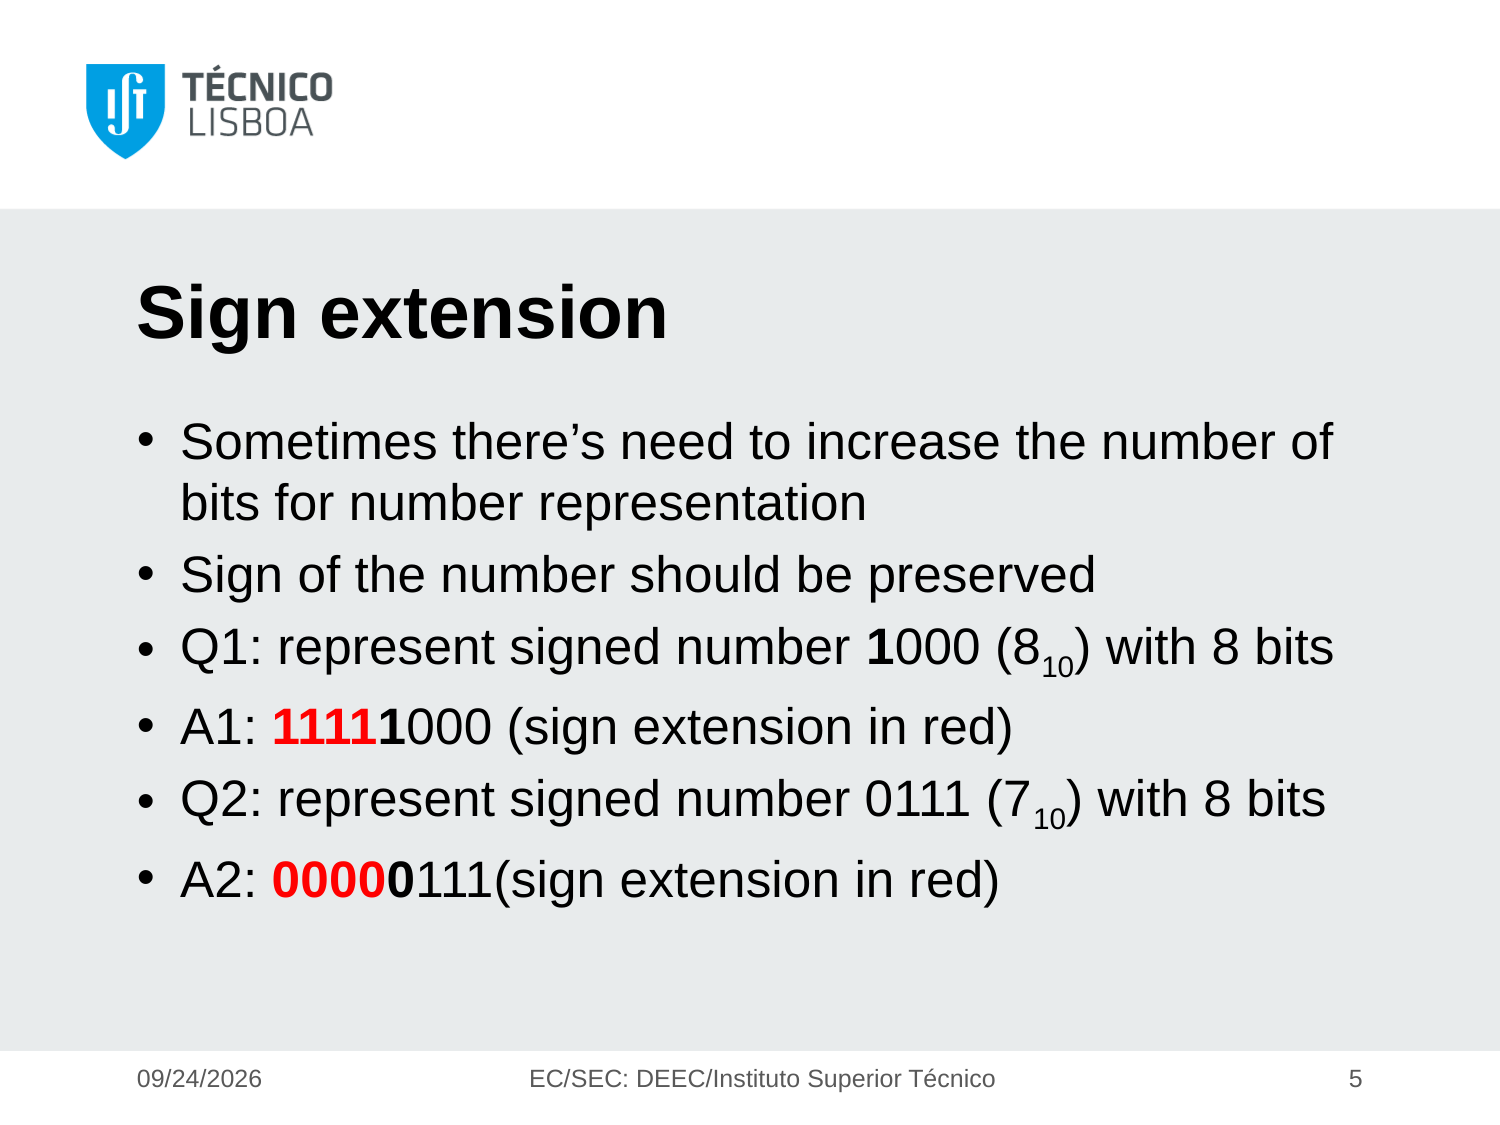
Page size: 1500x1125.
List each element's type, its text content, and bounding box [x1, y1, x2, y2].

footer EC/SEC: DEEC/Instituto Superior Técnico [512, 1052, 1021, 1103]
picture [0, 0, 1500, 1125]
list Sometimes there’s need to increase the number of bits for number representation Sign of the number should be preserved Q1: represent signed number 1000 (810) with 8 bits A1: 11111000 (sign extension in red) Q2: represent signed number 0111 (710) with 8 bits A2: 00000111(sign extension in red) [121, 400, 1378, 1005]
title Sign extension [121, 237, 1378, 381]
slide_number 10/23/2018 [121, 1052, 425, 1103]
slide_number <number> [1077, 1052, 1378, 1103]
